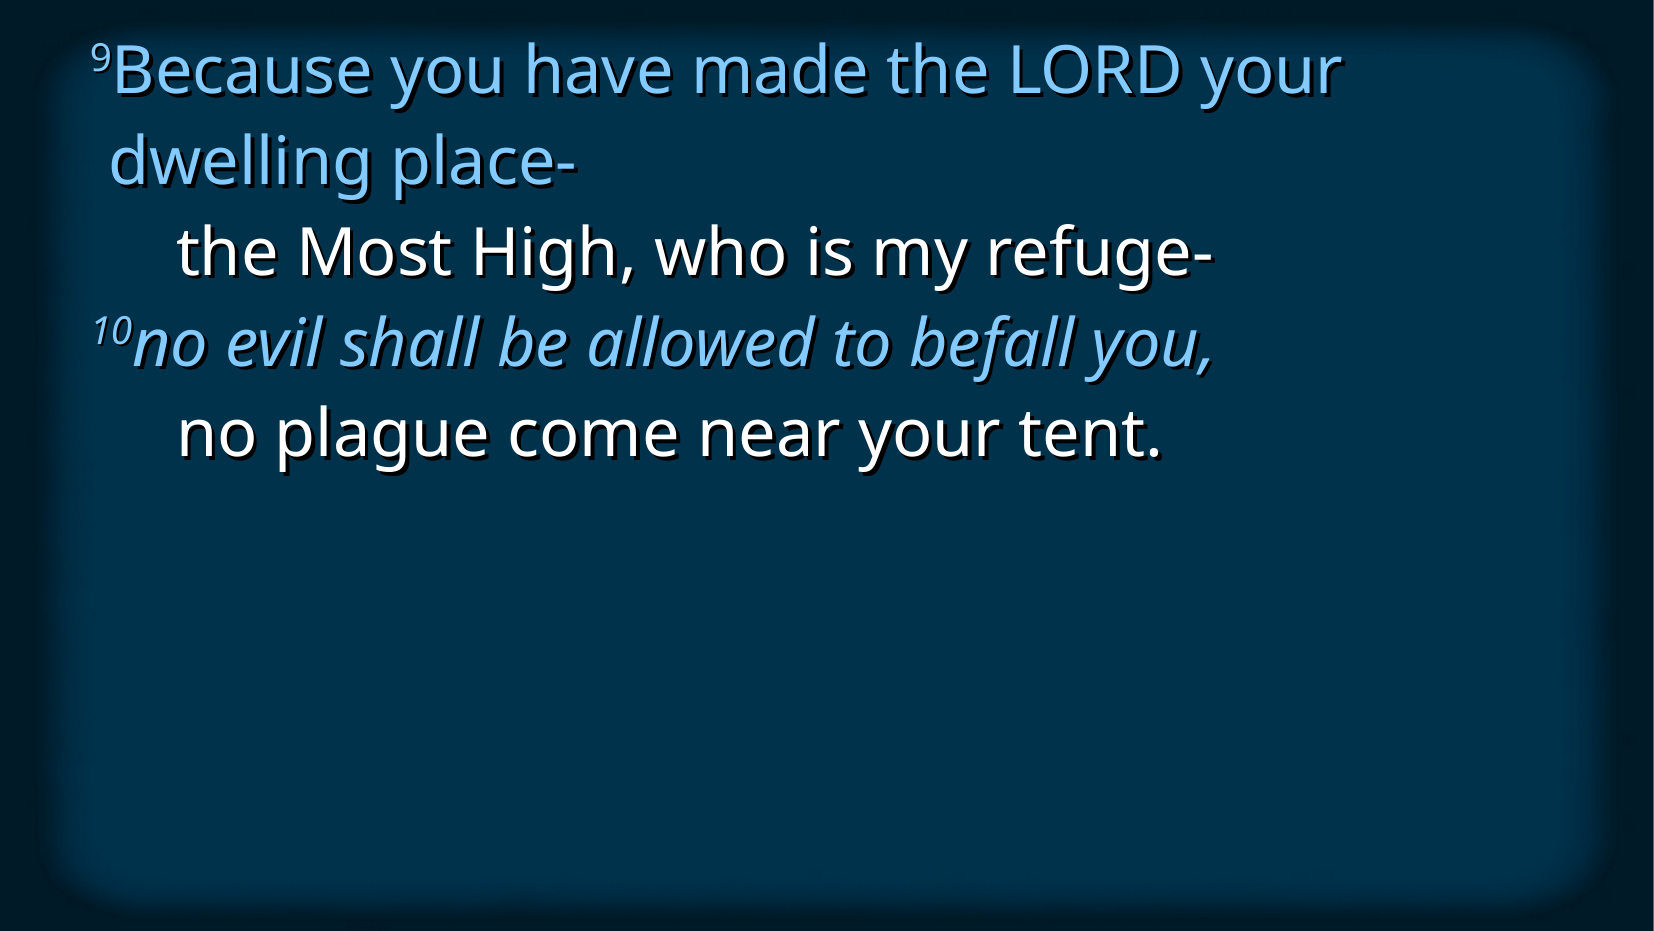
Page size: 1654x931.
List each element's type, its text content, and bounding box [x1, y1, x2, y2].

picture [0, 0, 1654, 931]
text_box 9Because you have made the LORD your dwelling place- the Most High, who is my refuge- 10no evil shall be allowed to befall you, no plague come near your tent. [75, 15, 1591, 481]
